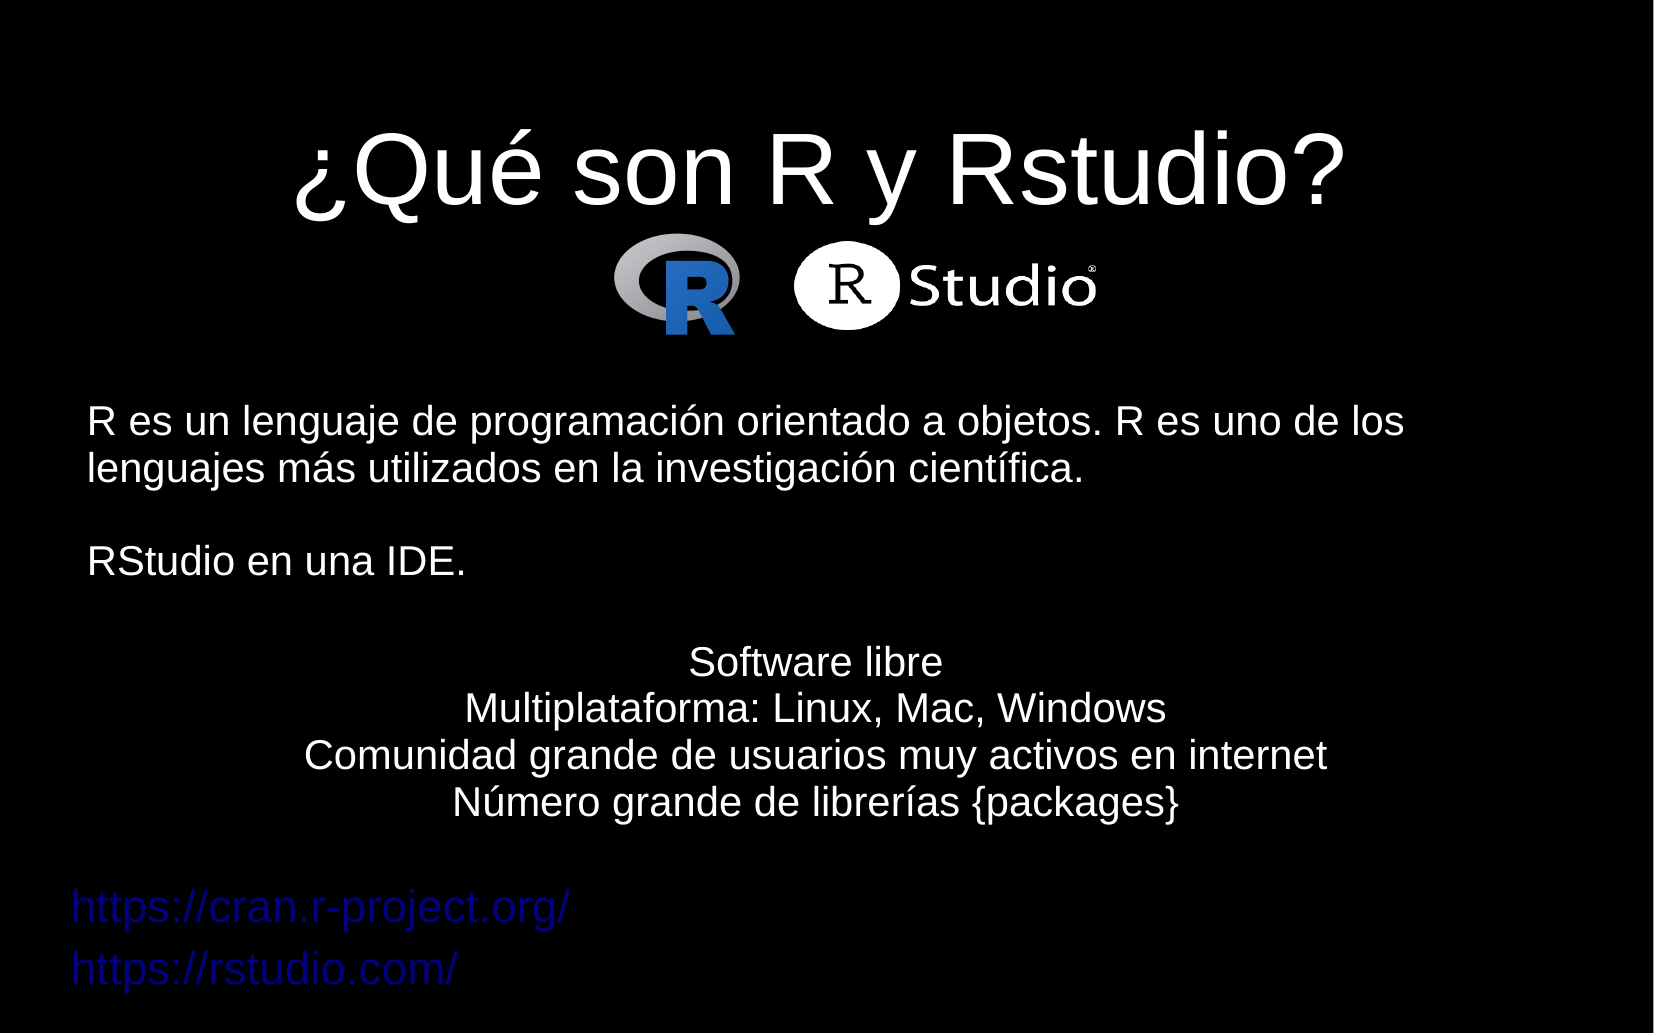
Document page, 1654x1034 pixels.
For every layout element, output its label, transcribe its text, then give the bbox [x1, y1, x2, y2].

title R es un lenguaje de programación orientado a objetos. R es uno de los lenguajes más utilizados en la investigación científica. RStudio en una IDE. [86, 377, 1576, 605]
title Software libre Multiplataforma: Linux, Mac, Windows Comunidad grande de usuarios muy activos en internet Número grande de librerías {packages} [71, 618, 1561, 846]
text_box https://rstudio.com/ [56, 927, 474, 1002]
picture [794, 245, 1096, 330]
picture [614, 245, 740, 335]
text_box https://cran.r-project.org/ [56, 866, 586, 941]
title ¿Qué son R y Rstudio? [75, 94, 1564, 245]
